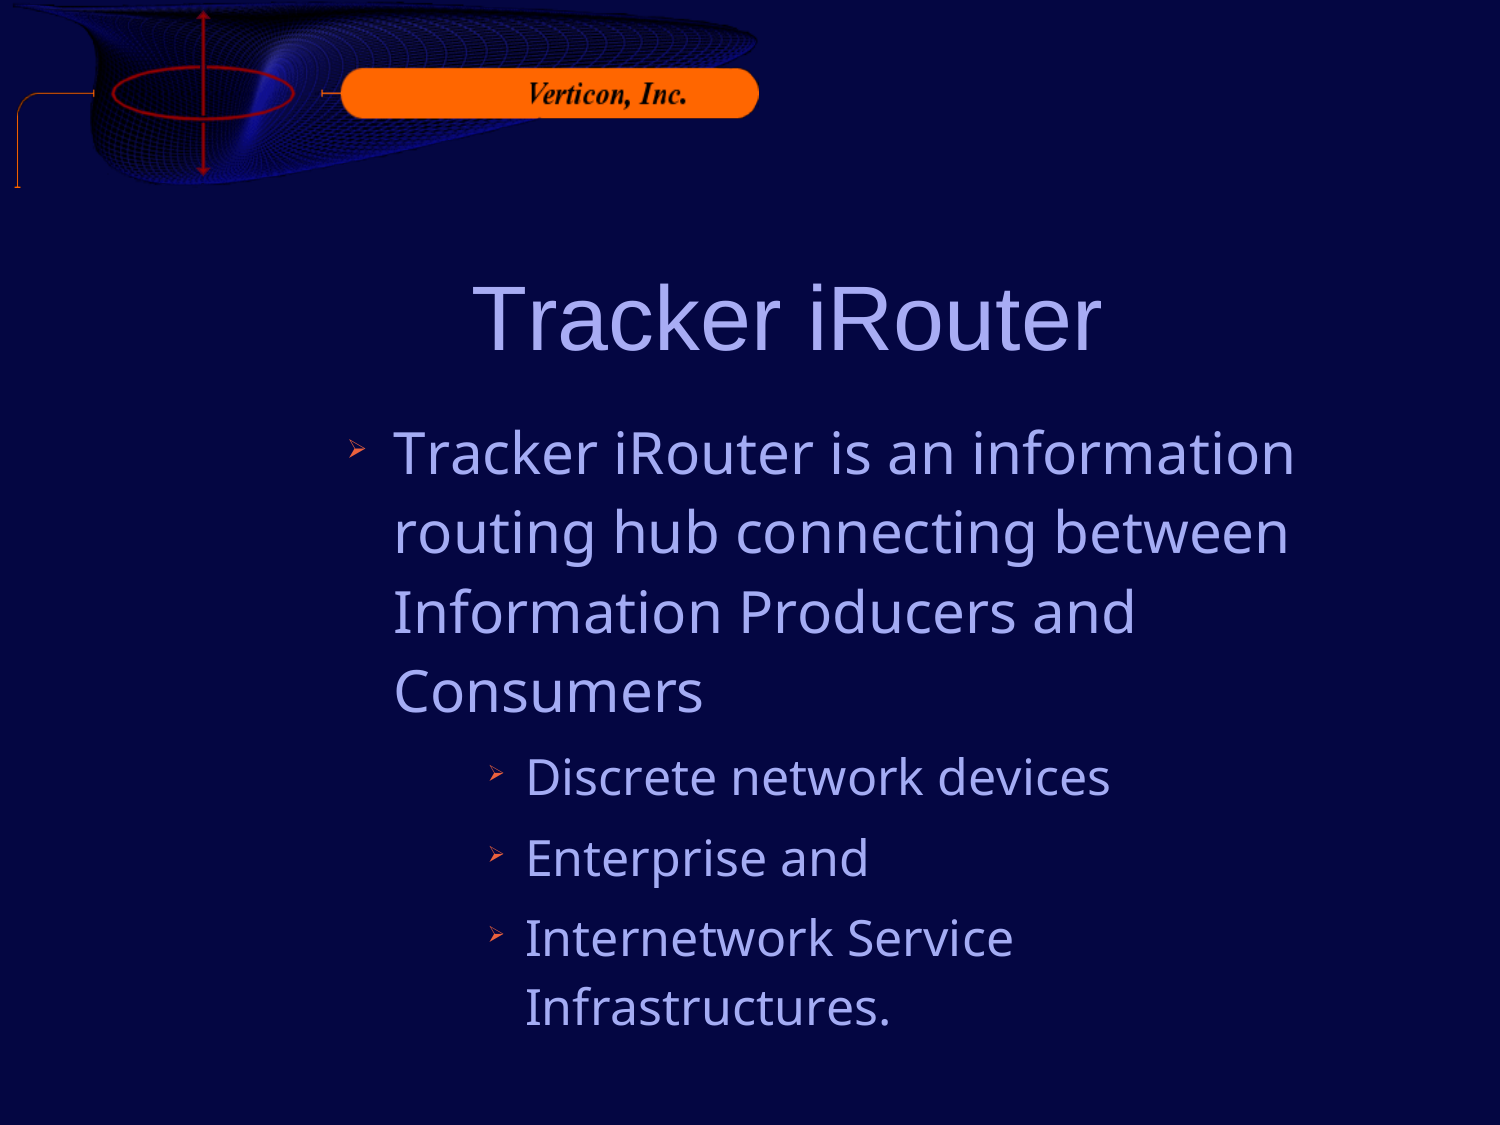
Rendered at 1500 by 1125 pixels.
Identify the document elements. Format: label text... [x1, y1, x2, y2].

list Tracker iRouter is an information routing hub connecting between Information Producers and Consumers Discrete network devices Enterprise and Internetwork Service Infrastructures. [150, 412, 1385, 1052]
title Tracker iRouter [112, 232, 1463, 406]
picture [8, 0, 759, 188]
